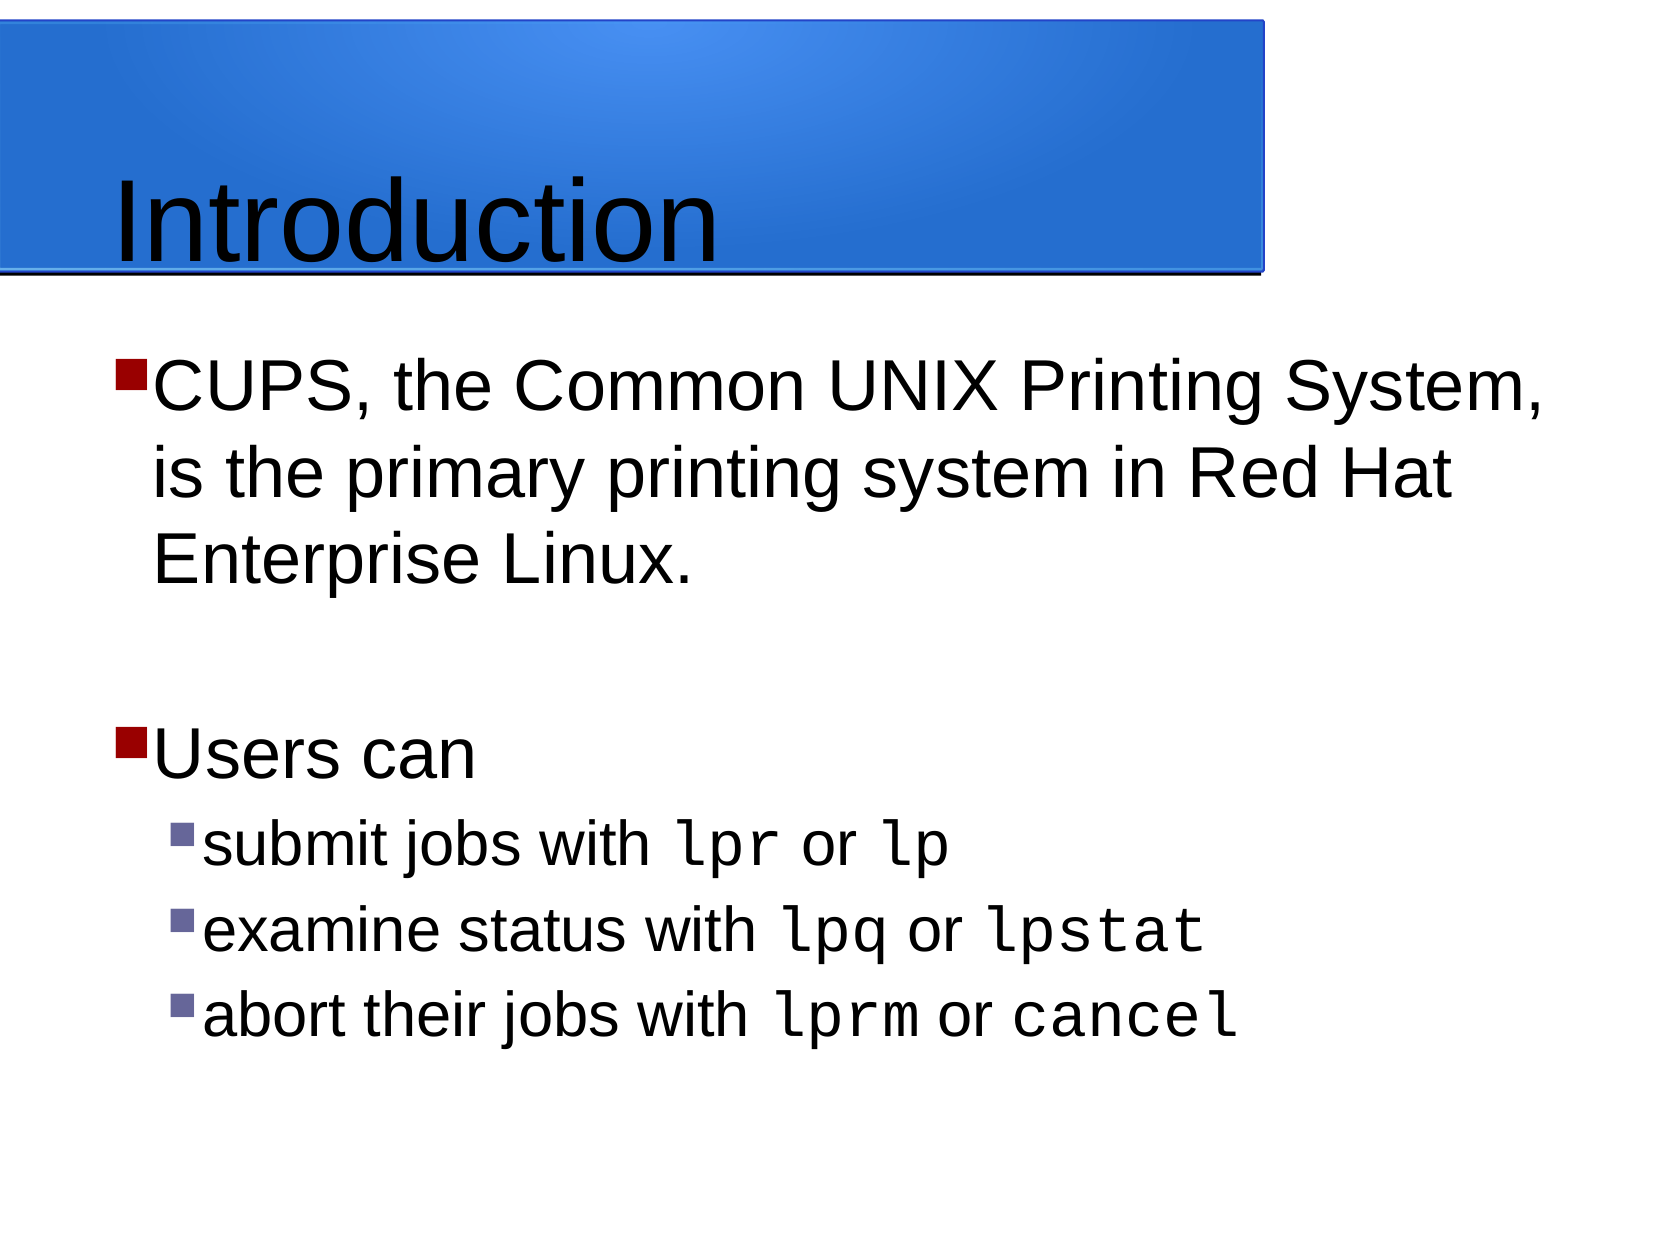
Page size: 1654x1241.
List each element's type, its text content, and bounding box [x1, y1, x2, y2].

list CUPS, the Common UNIX Printing System, is the primary printing system in Red Hat Enterprise Linux. Users can submit jobs with lpr or lp examine status with lpq or lpstat abort their jobs with lprm or cancel [96, 330, 1571, 1061]
title Introduction [96, 85, 1571, 293]
